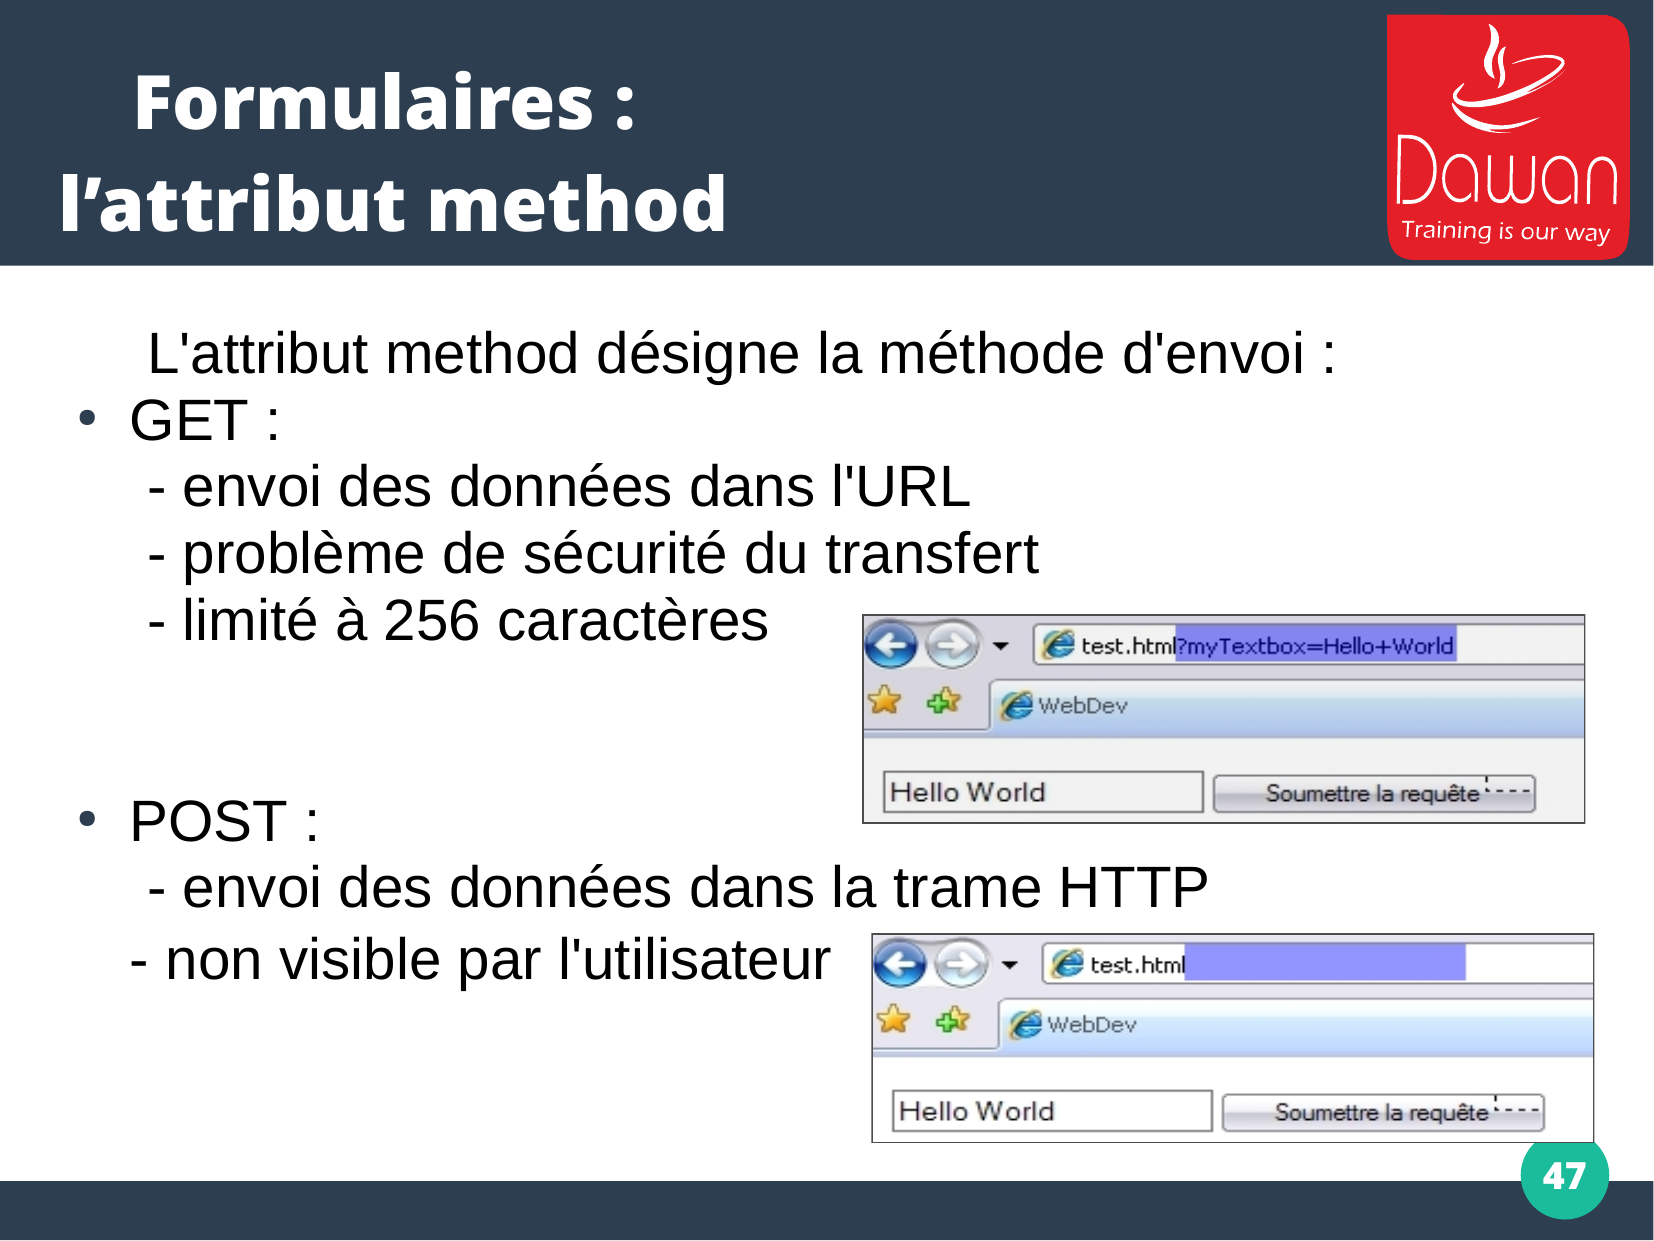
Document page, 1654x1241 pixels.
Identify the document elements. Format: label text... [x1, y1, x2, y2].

picture [1387, 14, 1630, 260]
title Formulaires : l’attribut method [59, 49, 1387, 207]
picture [862, 614, 1586, 824]
picture [871, 933, 1595, 1144]
list L'attribut method désigne la méthode d'envoi : GET : - envoi des données dans l'URL - problème de sécurité du transfert - limité à 256 caractères POST : - envoi des données dans la trame HTTP - non visible par l'utilisateur [59, 324, 1595, 1152]
